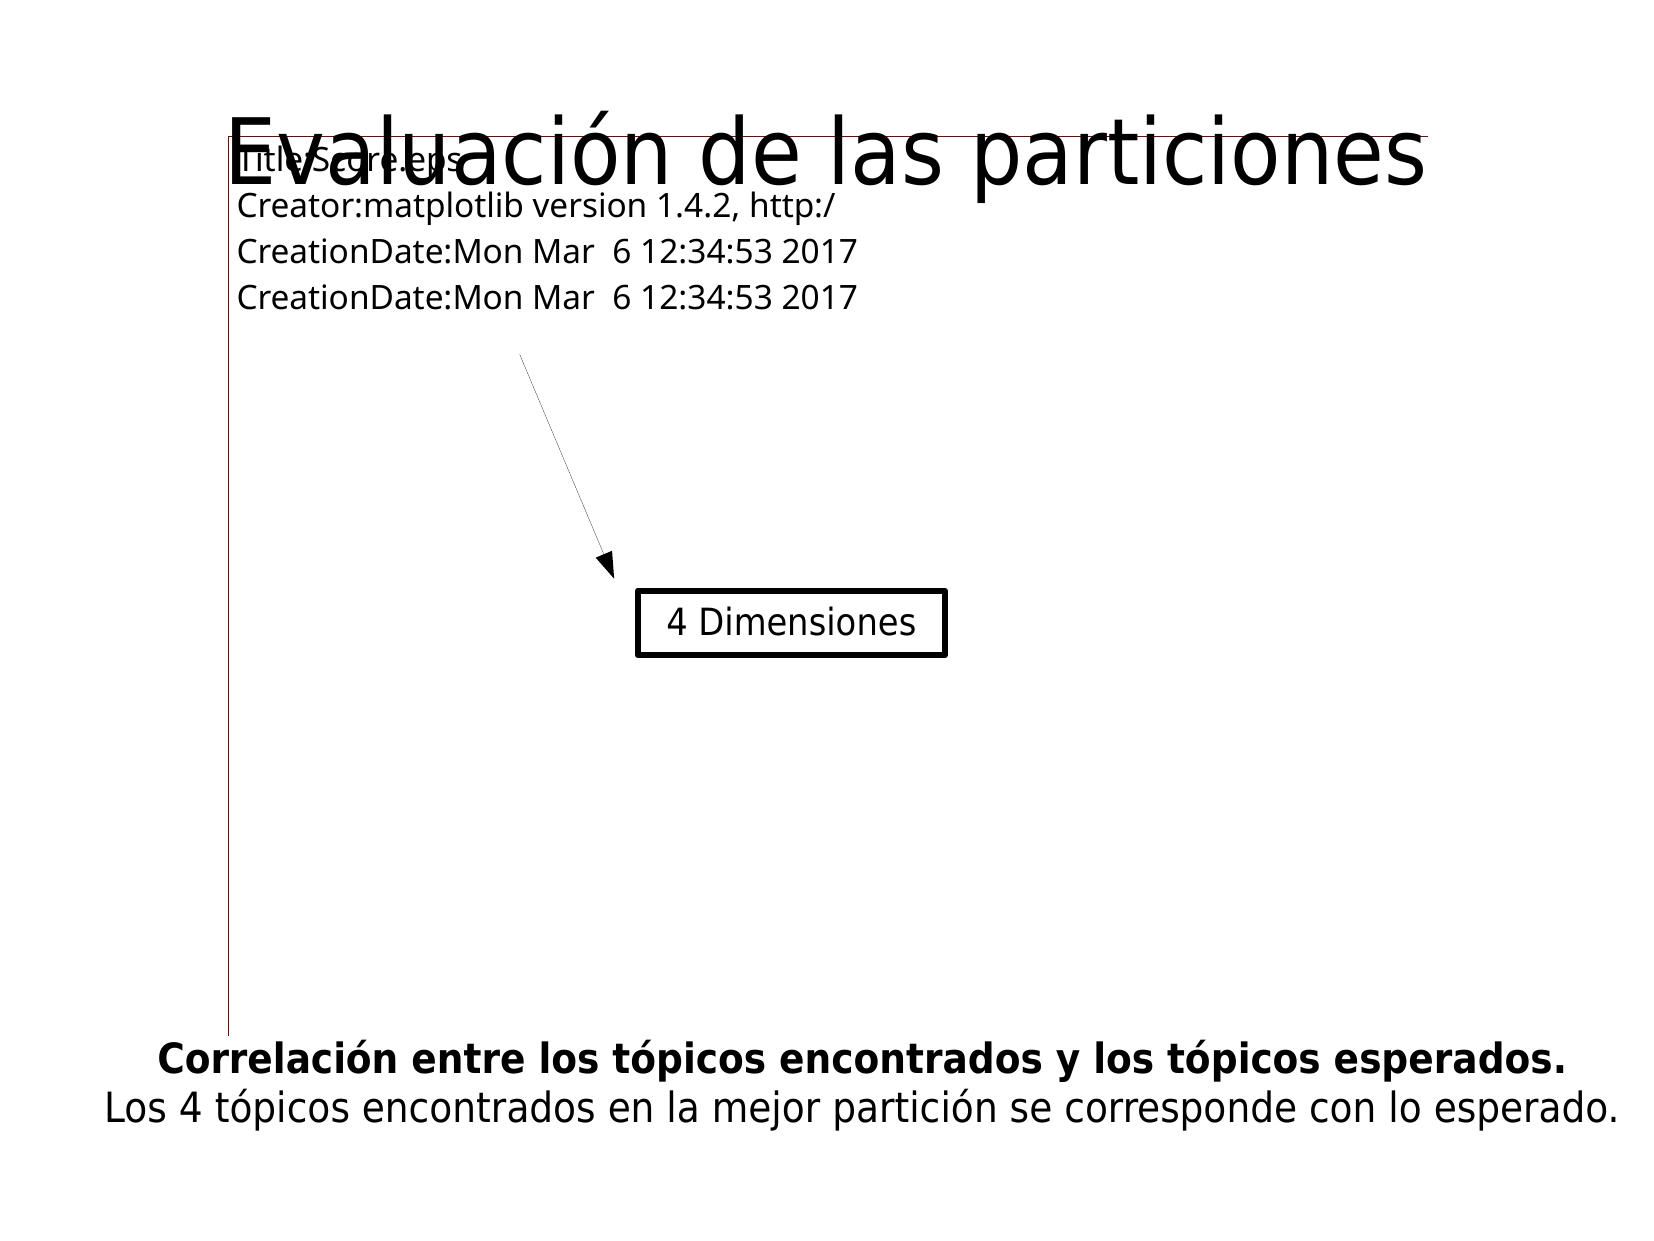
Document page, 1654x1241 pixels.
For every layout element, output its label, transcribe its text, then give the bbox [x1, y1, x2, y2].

text_box Correlación entre los tópicos encontrados y los tópicos esperados. Los 4 tópicos encontrados en la mejor partición se corresponde con lo esperado. [82, 1027, 1642, 1141]
title Evaluación de las particiones [82, 49, 1571, 257]
text_box 4 Dimensiones [637, 590, 945, 656]
picture [225, 257, 1428, 1027]
